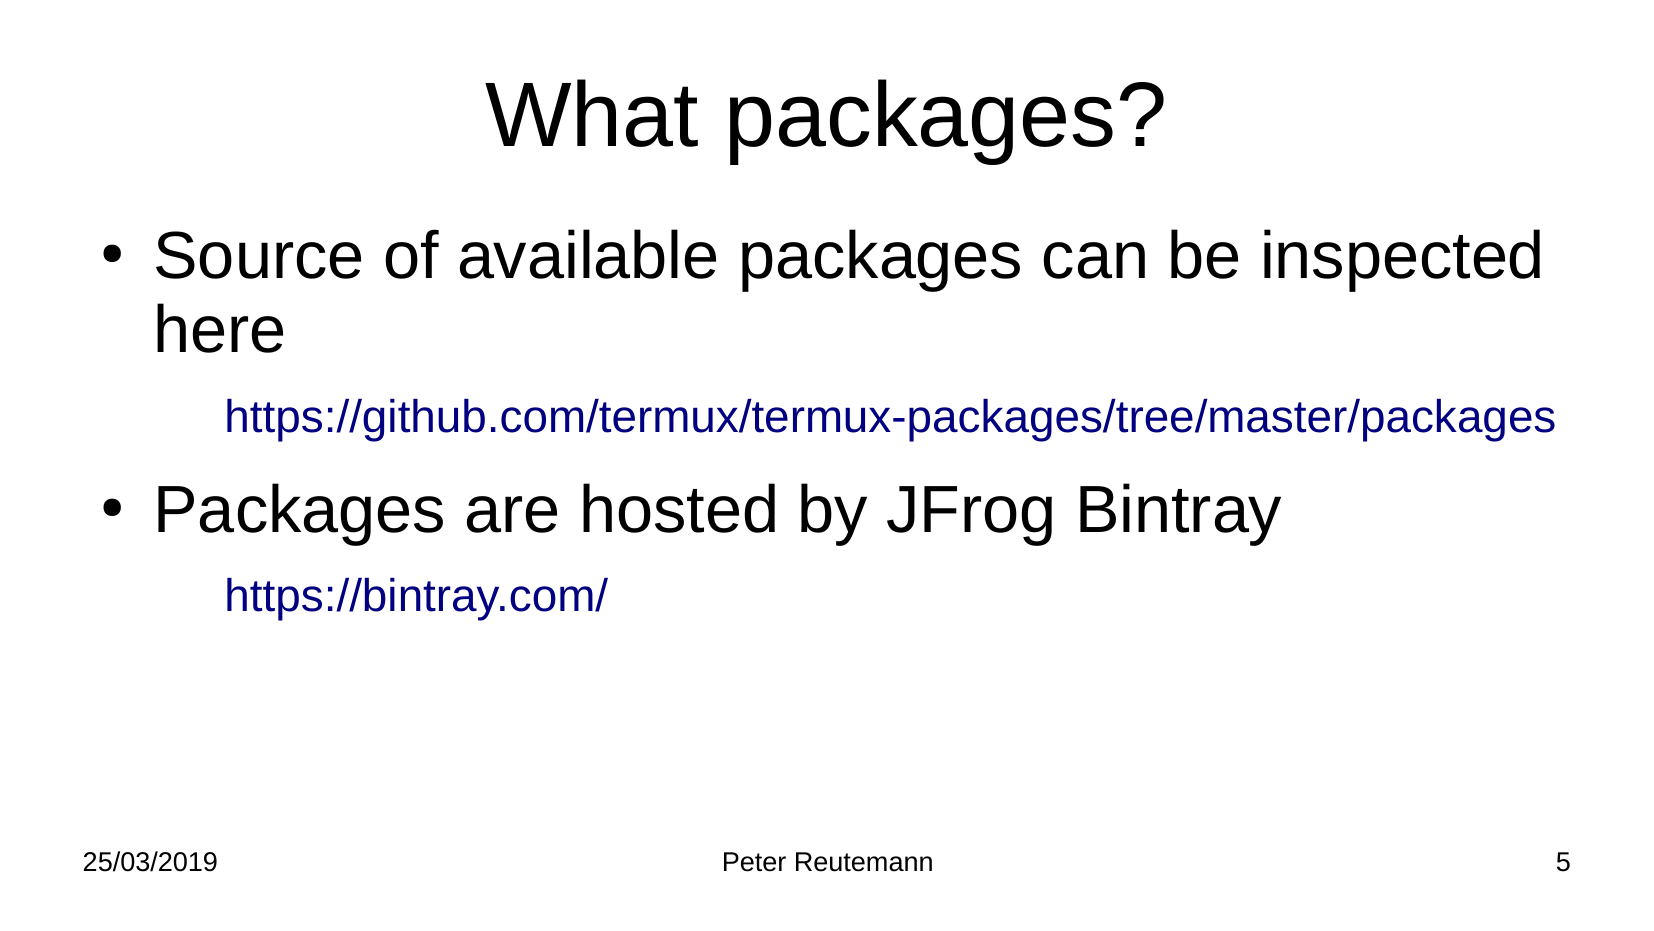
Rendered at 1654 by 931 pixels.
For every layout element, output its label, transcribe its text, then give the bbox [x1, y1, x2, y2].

list Source of available packages can be inspected here https://github.com/termux/termux-packages/tree/master/packages Packages are hosted by JFrog Bintray https://bintray.com/ [82, 217, 1571, 758]
title What packages? [82, 37, 1571, 193]
